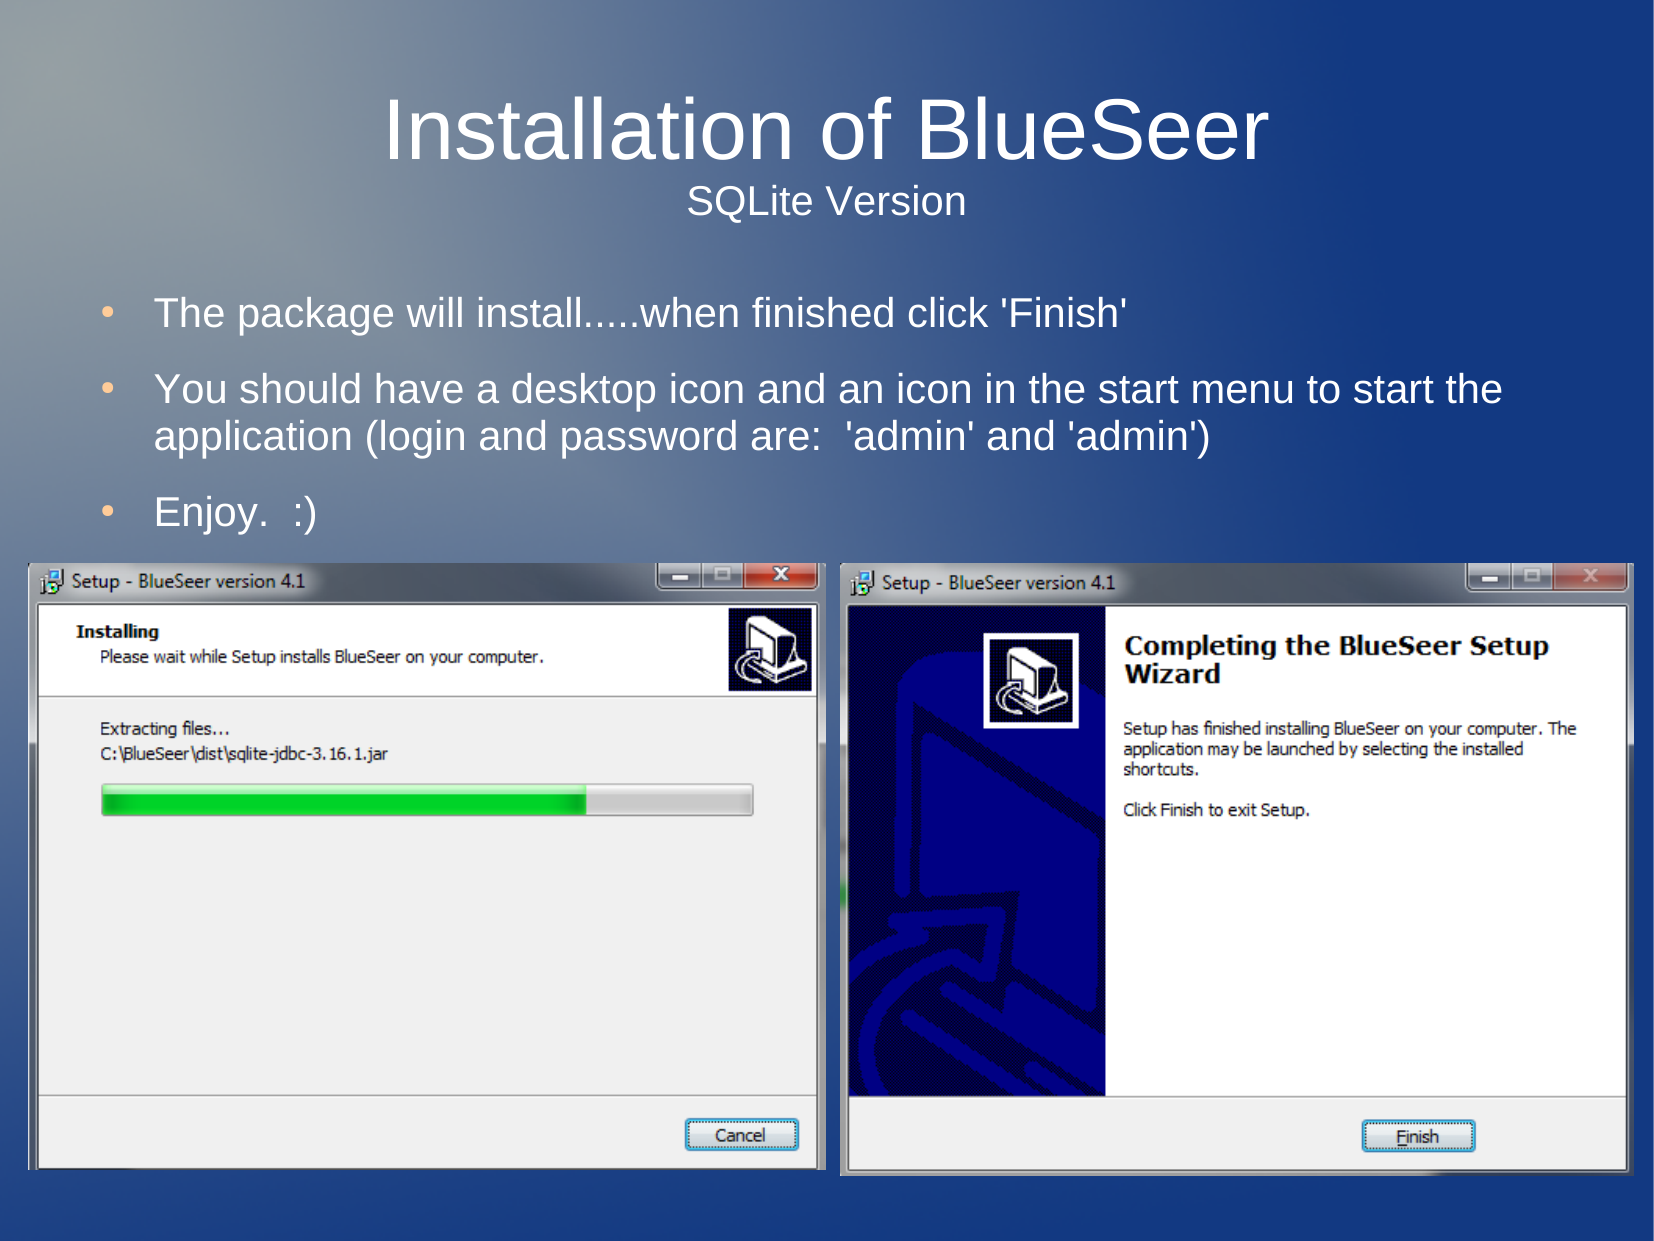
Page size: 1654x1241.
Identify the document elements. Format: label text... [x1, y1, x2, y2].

title Installation of BlueSeer SQLite Version [82, 49, 1571, 257]
list The package will install.....when finished click 'Finish' You should have a desktop icon and an icon in the start menu to start the application (login and password are: 'admin' and 'admin') Enjoy. :) [82, 290, 1571, 586]
picture [0, 0, 1654, 1241]
